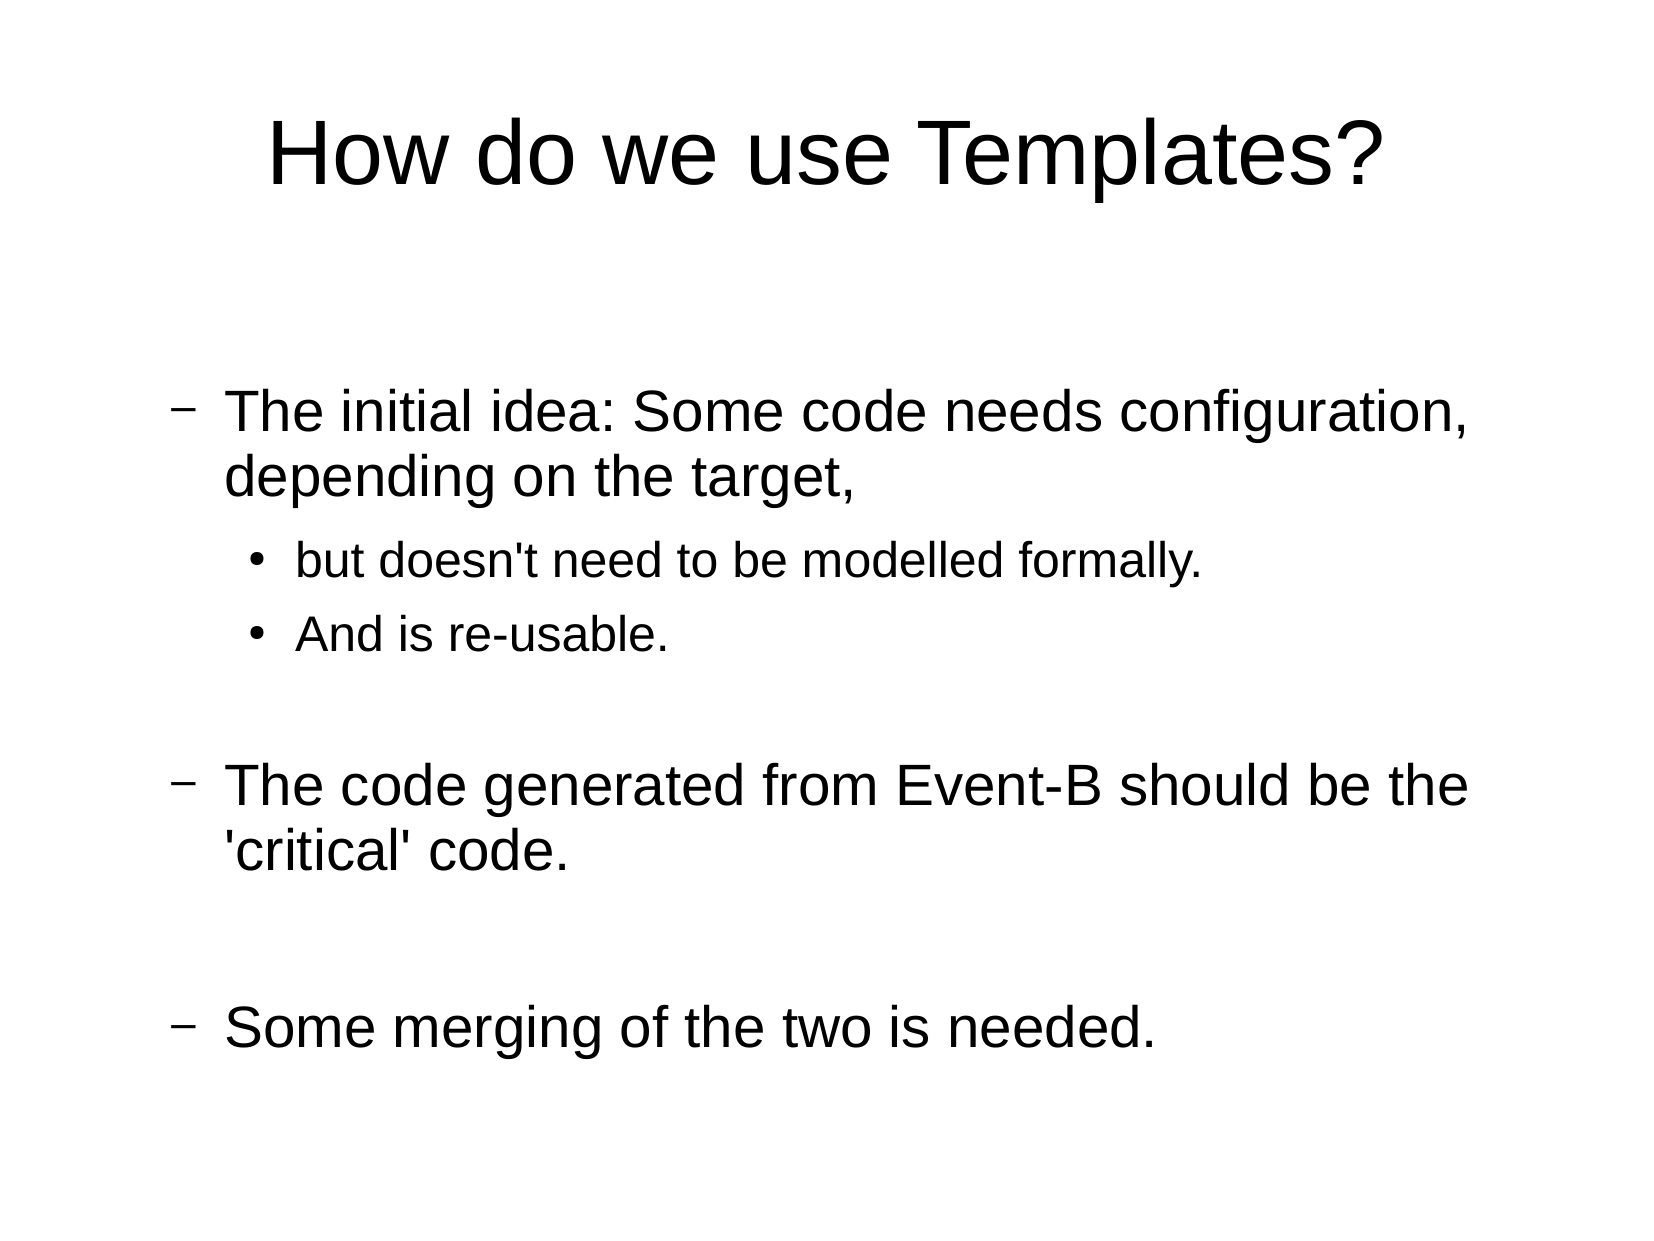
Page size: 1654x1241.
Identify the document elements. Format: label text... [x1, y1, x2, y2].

list The initial idea: Some code needs configuration, depending on the target, but doesn't need to be modelled formally. And is re-usable. The code generated from Event-B should be the 'critical' code. Some merging of the two is needed. [82, 290, 1571, 1134]
title How do we use Templates? [82, 49, 1571, 257]
